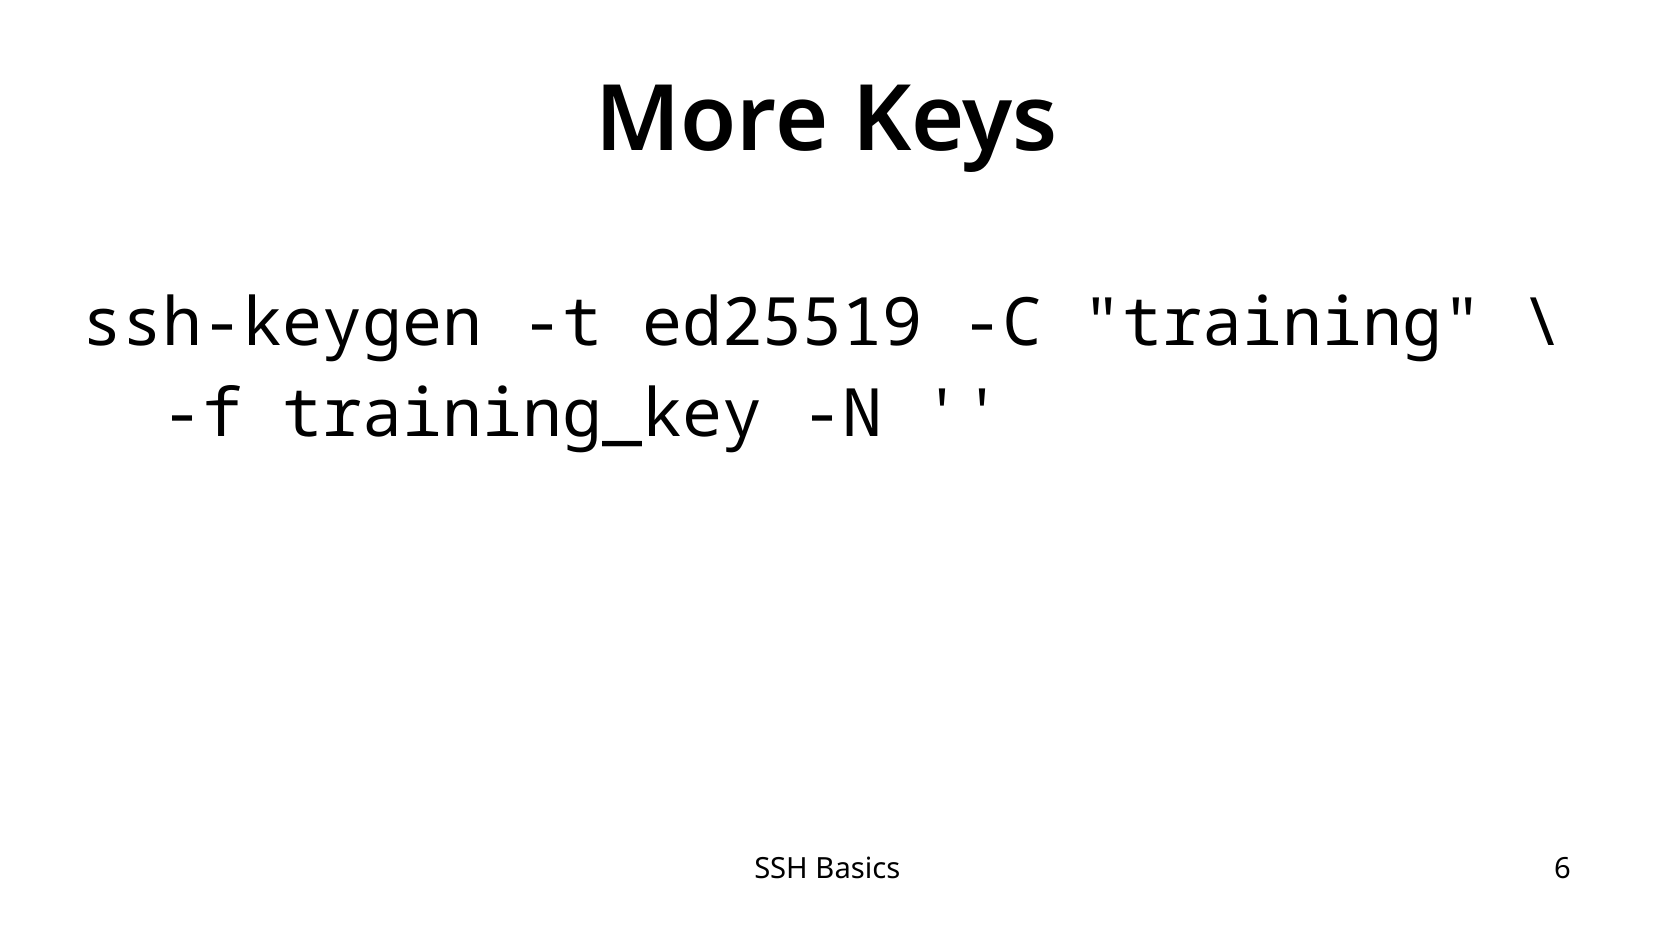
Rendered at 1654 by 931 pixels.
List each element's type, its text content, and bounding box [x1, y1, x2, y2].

title More Keys [82, 37, 1571, 193]
subtitle ssh-keygen -t ed25519 -C "training" \ -f training_key -N '' [82, 274, 1571, 657]
